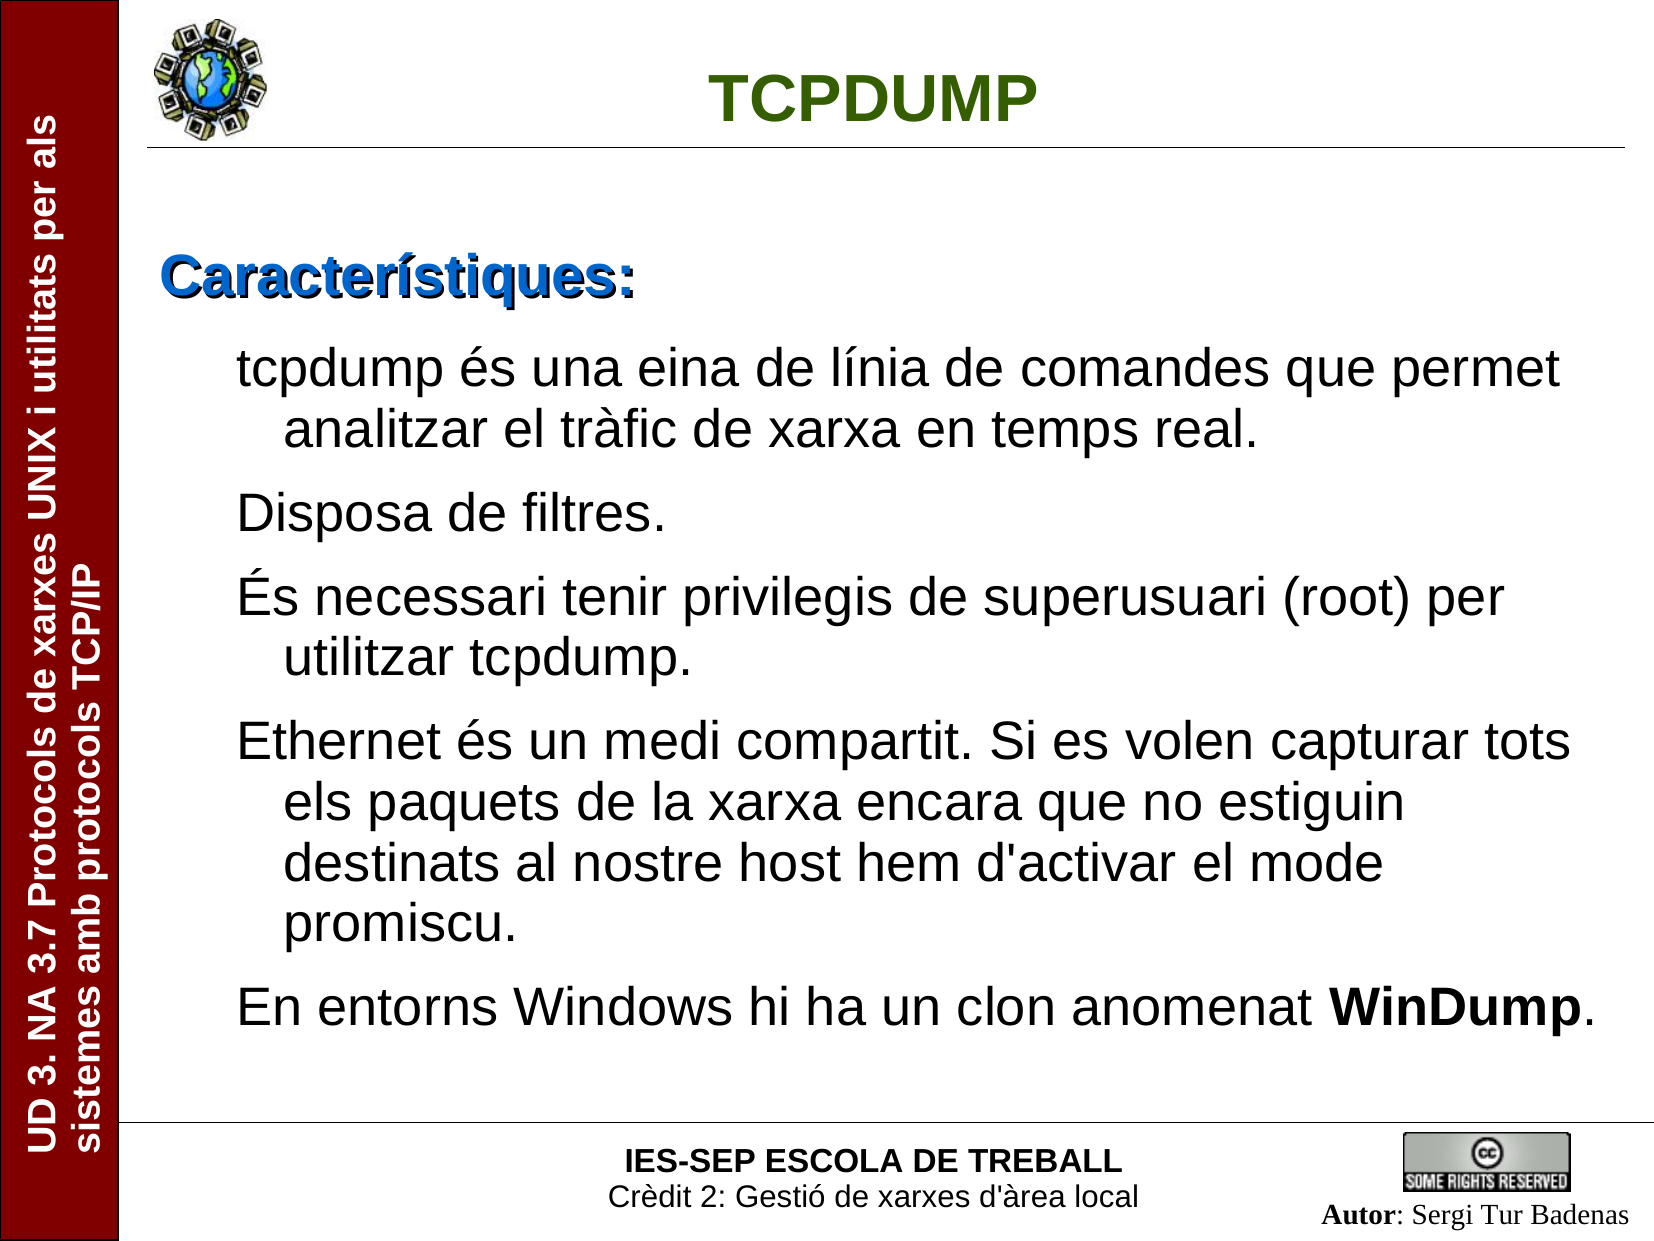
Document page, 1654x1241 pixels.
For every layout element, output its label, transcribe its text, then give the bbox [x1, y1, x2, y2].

list Característiques: tcpdump és una eina de línia de comandes que permet analitzar el tràfic de xarxa en temps real. Disposa de filtres. És necessari tenir privilegis de superusuari (root) per utilitzar tcpdump. Ethernet és un medi compartit. Si es volen capturar tots els paquets de la xarxa encara que no estiguin destinats al nostre host hem d'activar el mode promiscu. En entorns Windows hi ha un clon anomenat WinDump. [141, 242, 1630, 1098]
picture [1403, 1132, 1571, 1192]
title TCPDUMP [129, 49, 1619, 148]
picture [154, 19, 268, 49]
